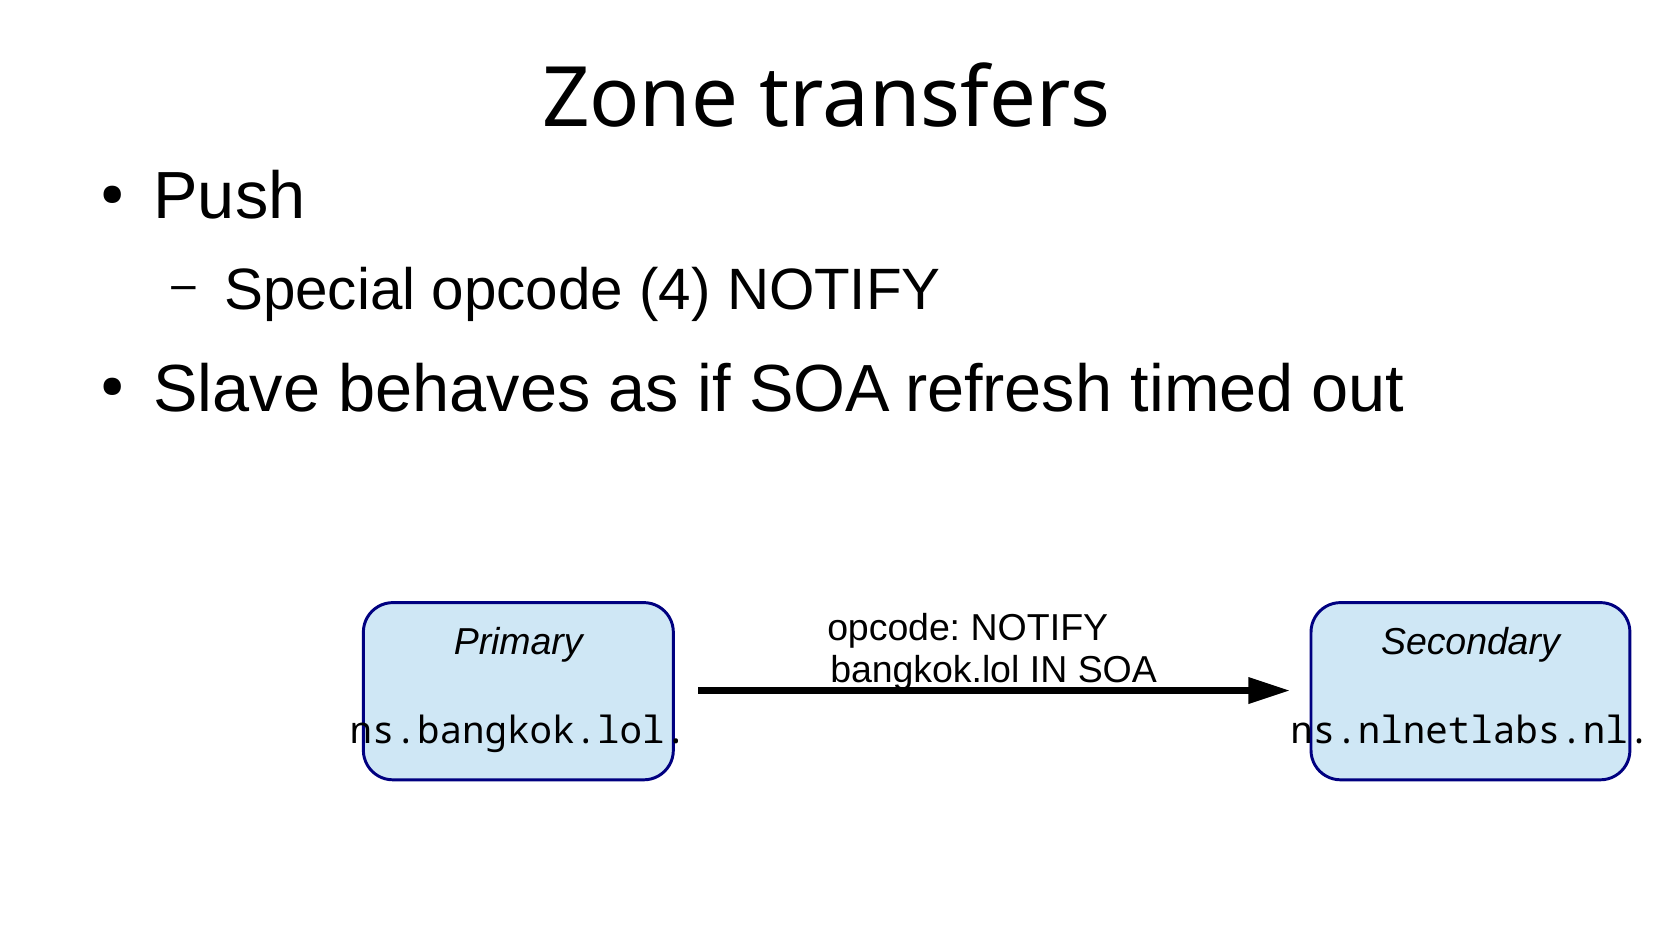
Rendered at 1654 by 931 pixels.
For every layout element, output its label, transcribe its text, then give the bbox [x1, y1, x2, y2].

list Push Special opcode (4) NOTIFY Slave behaves as if SOA refresh timed out [82, 193, 1571, 839]
title Zone transfers [82, 37, 1571, 193]
text_box Primary ns.bangkok.lol. [363, 602, 674, 780]
text_box Secondary ns.nlnetlabs.nl. [1311, 602, 1630, 780]
